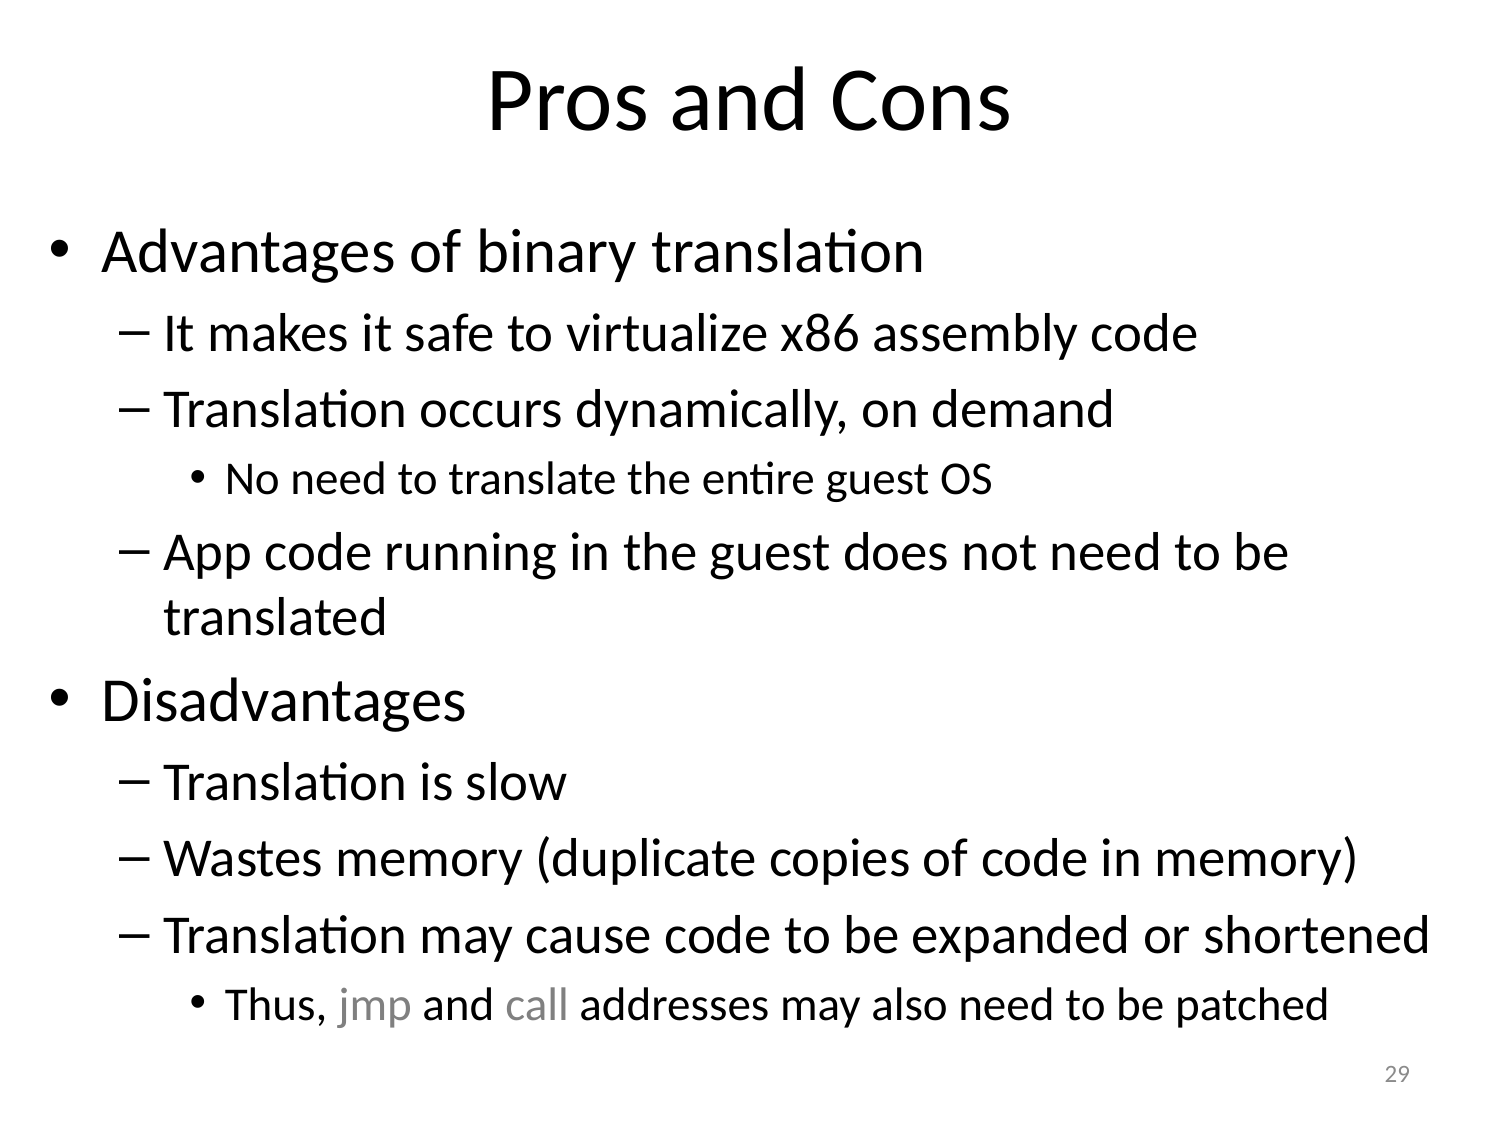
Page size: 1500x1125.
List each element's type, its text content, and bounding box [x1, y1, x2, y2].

list Advantages of binary translation It makes it safe to virtualize x86 assembly code Translation occurs dynamically, on demand No need to translate the entire guest OS App code running in the guest does not need to be translated Disadvantages Translation is slow Wastes memory (duplicate copies of code in memory) Translation may cause code to be expanded or shortened Thus, jmp and call addresses may also need to be patched [33, 202, 1467, 1091]
title Pros and Cons [75, 0, 1425, 188]
slide_number <number> [1074, 1042, 1425, 1103]
